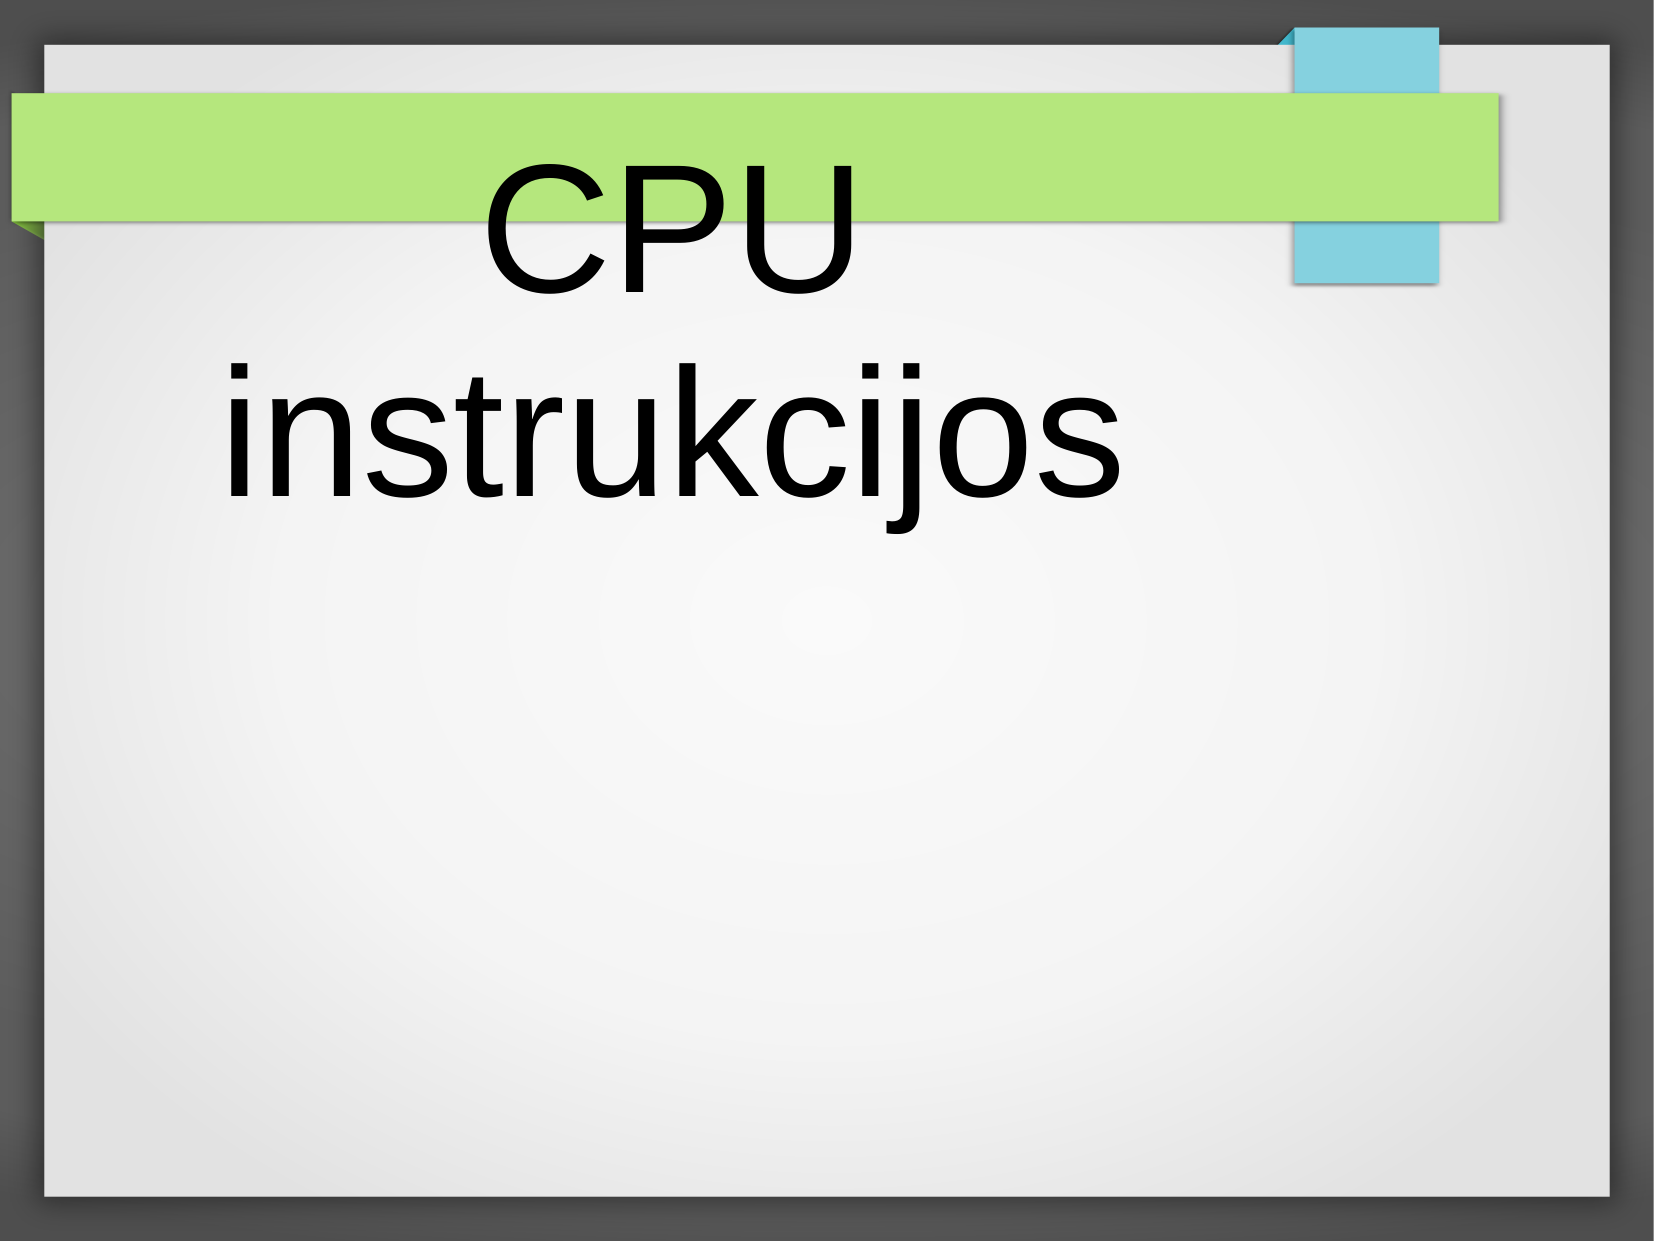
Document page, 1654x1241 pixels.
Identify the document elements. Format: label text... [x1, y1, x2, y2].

subtitle CPU instrukcijos [82, 94, 1264, 643]
picture [0, 0, 1654, 1241]
